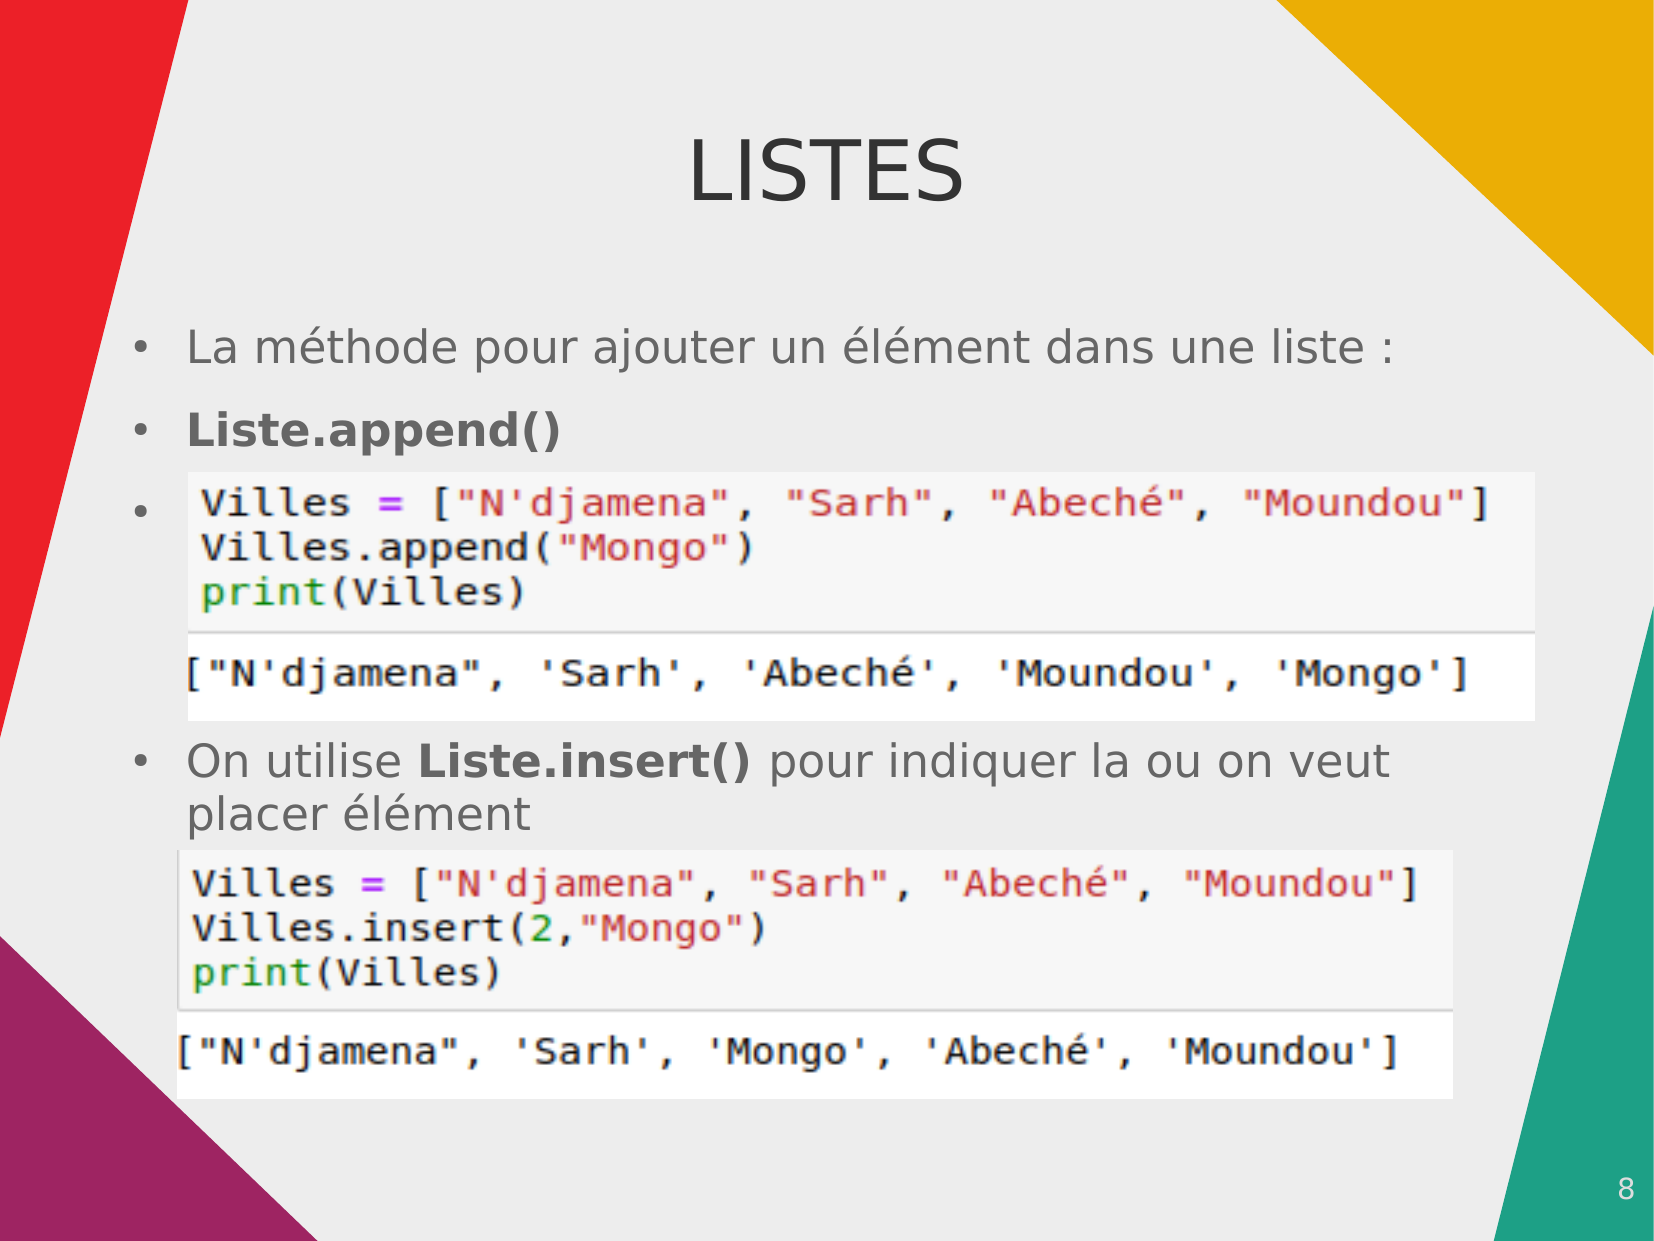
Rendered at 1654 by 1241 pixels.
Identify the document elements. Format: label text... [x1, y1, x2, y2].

picture [177, 850, 1453, 1099]
picture [188, 472, 1535, 721]
title LISTES [114, 73, 1539, 271]
list La méthode pour ajouter un élément dans une liste : Liste.append() On utilise Liste.insert() pour indiquer la ou on veut placer élément [114, 320, 1539, 1146]
